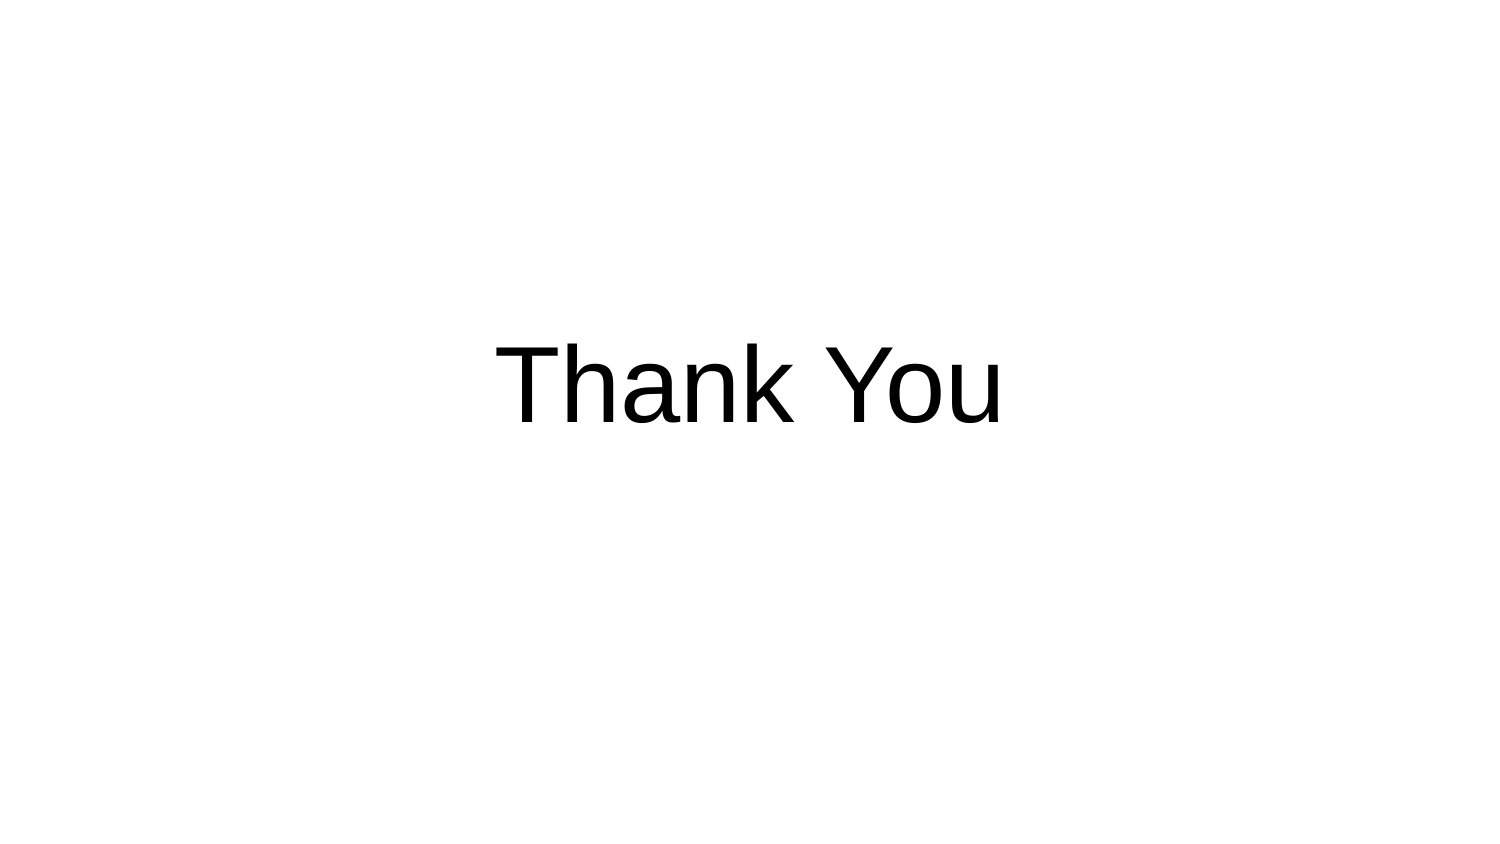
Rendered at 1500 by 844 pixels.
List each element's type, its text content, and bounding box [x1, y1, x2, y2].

title Thank You [51, 122, 1449, 459]
